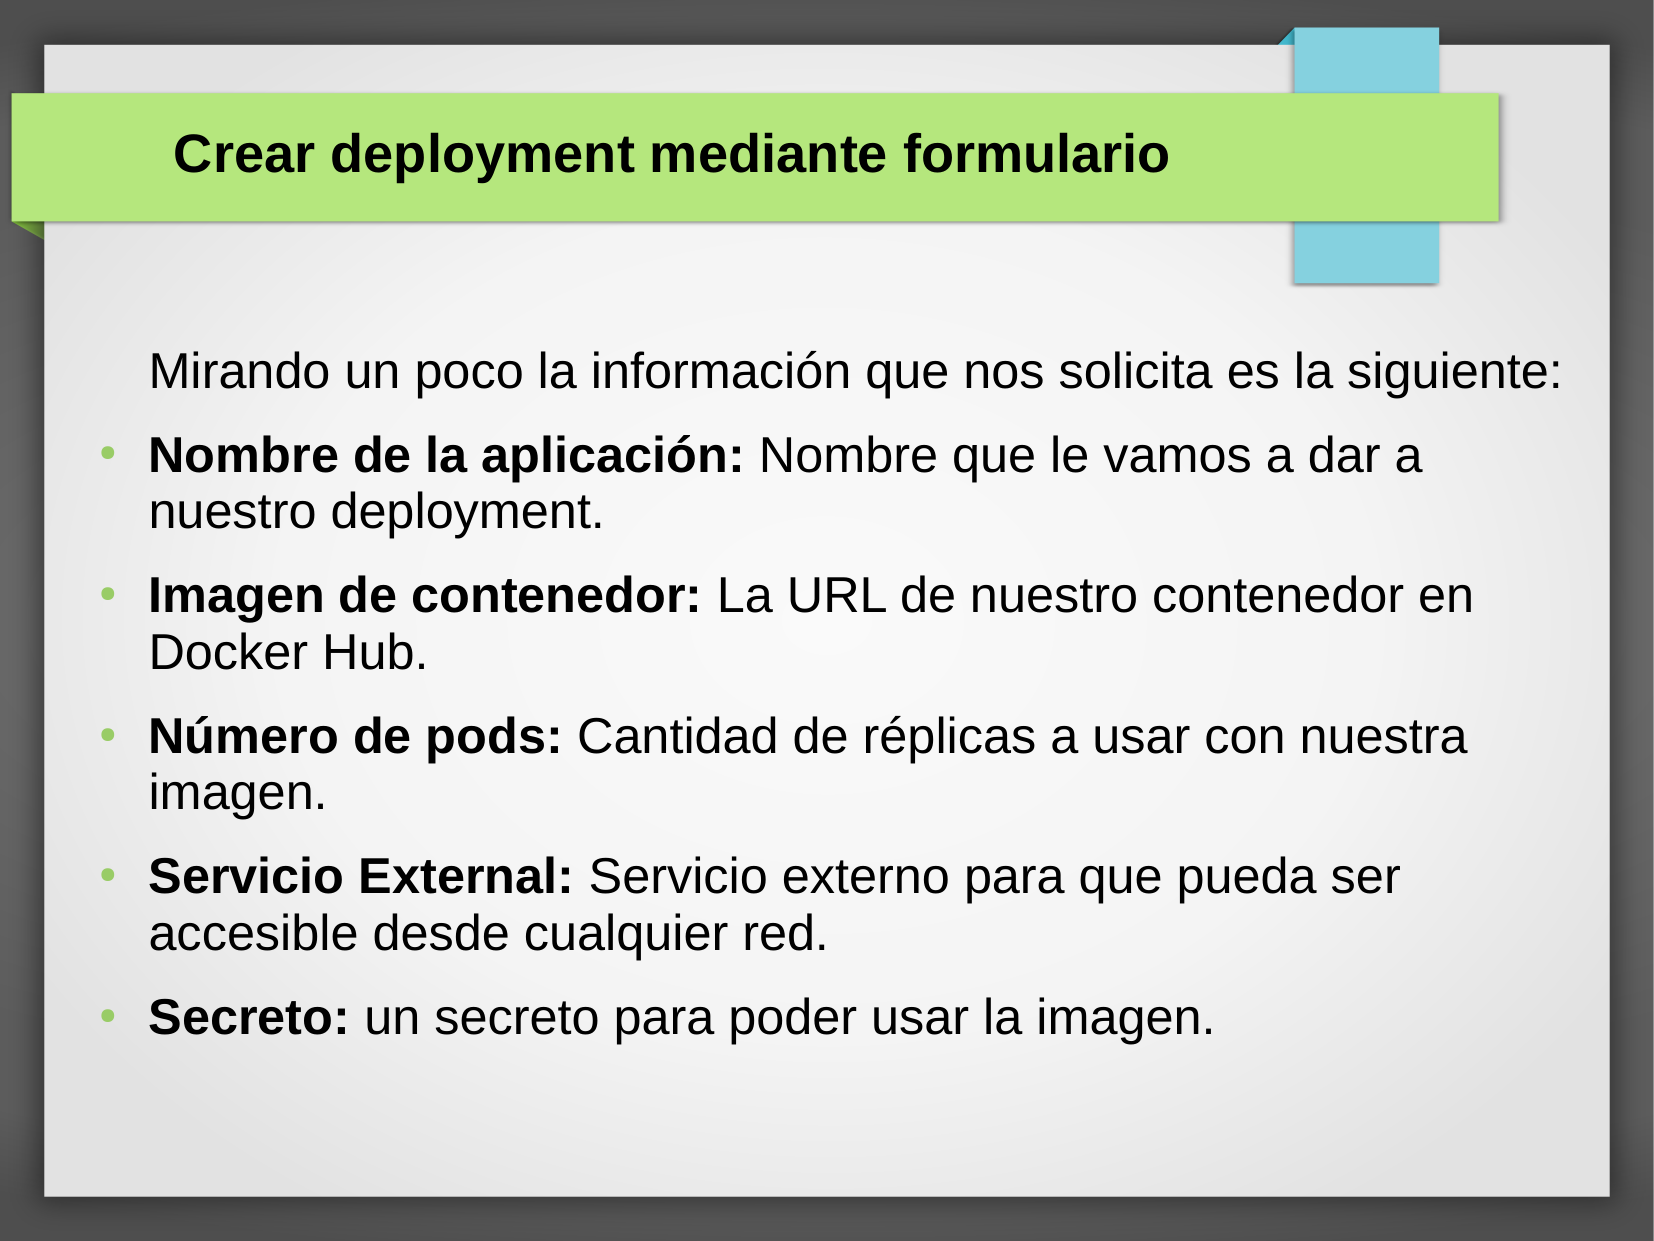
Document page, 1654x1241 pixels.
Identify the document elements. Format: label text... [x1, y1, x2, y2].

title Crear deployment mediante formulario [82, 94, 1264, 213]
list Mirando un poco la información que nos solicita es la siguiente: Nombre de la aplicación: Nombre que le vamos a dar a nuestro deployment. Imagen de contenedor: La URL de nuestro contenedor en Docker Hub. Número de pods: Cantidad de réplicas a usar con nuestra imagen. Servicio External: Servicio externo para que pueda ser accesible desde cualquier red. Secreto: un secreto para poder usar la imagen. [82, 342, 1571, 1062]
picture [0, 0, 1654, 1241]
